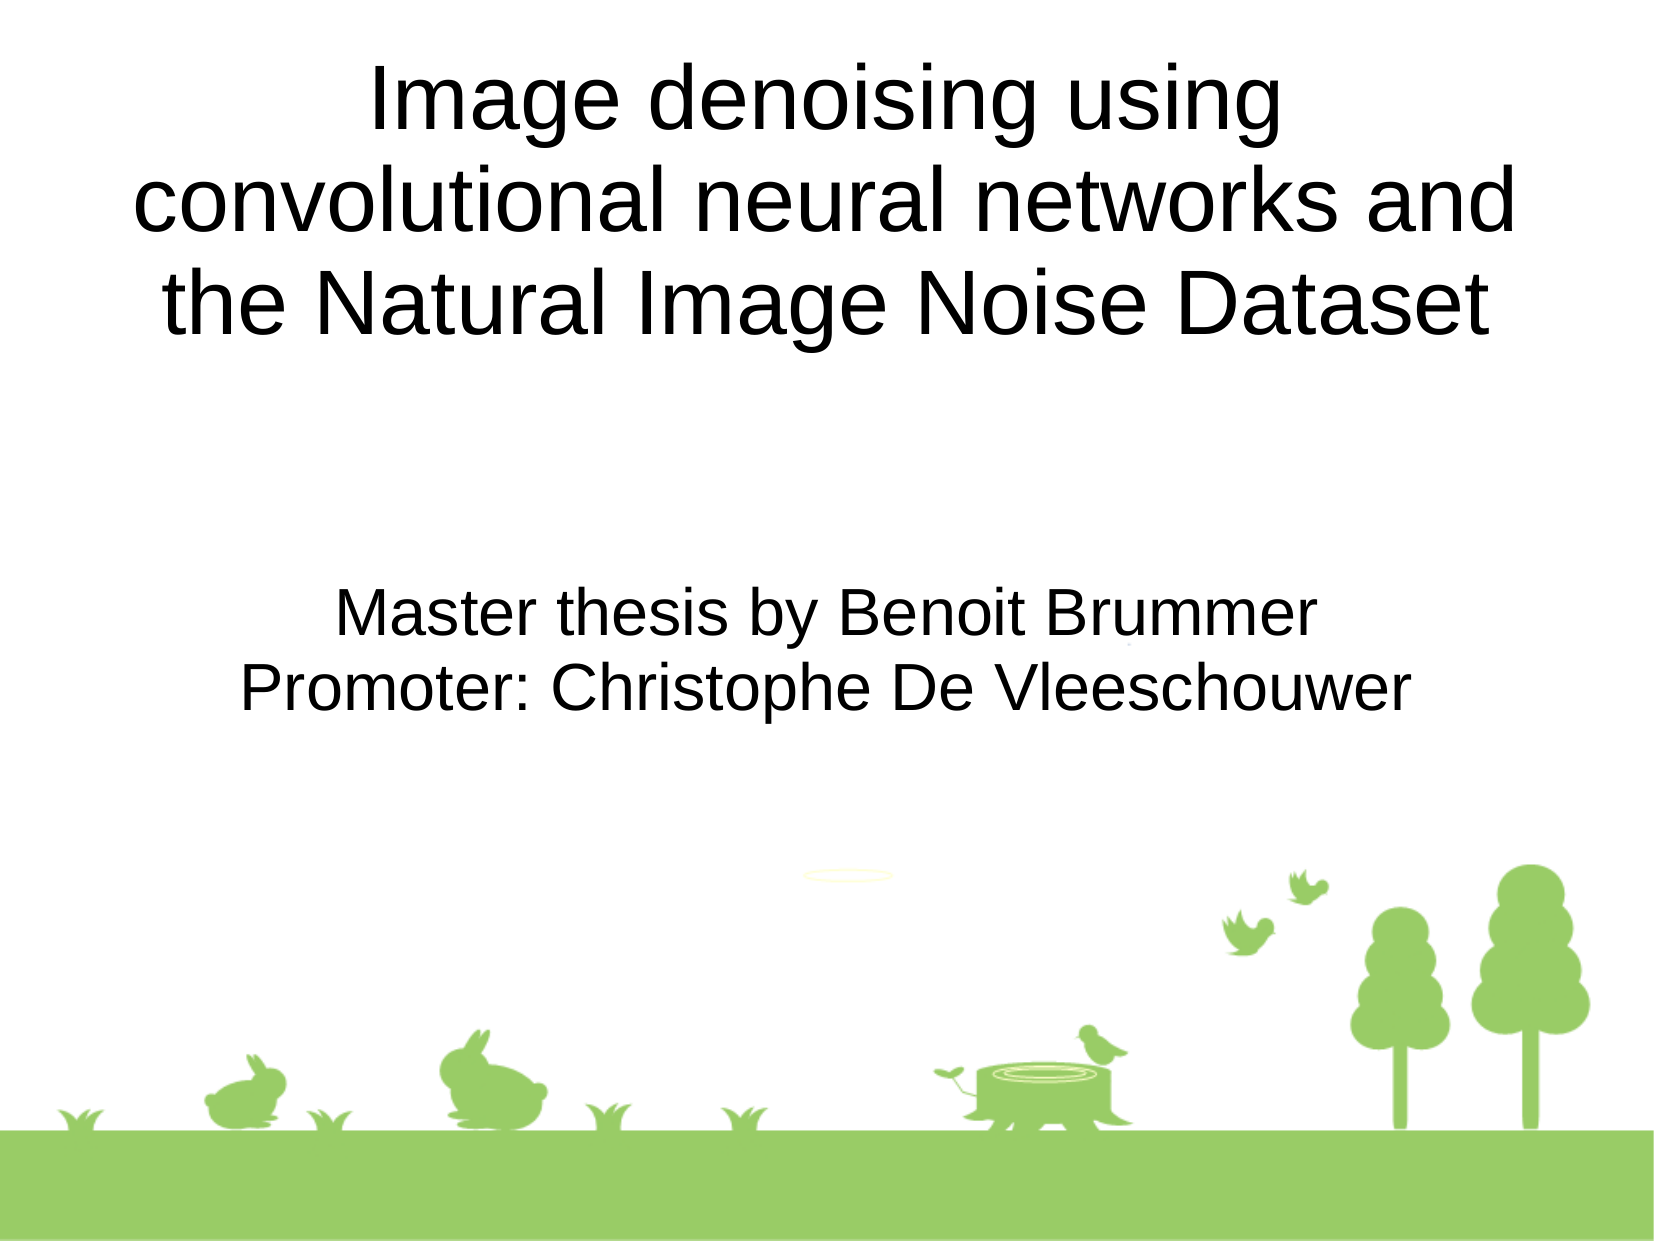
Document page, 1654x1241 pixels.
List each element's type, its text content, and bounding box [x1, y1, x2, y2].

title Image denoising using convolutional neural networks and the Natural Image Noise Dataset [82, 46, 1571, 290]
picture [0, 0, 1654, 1241]
subtitle Master thesis by Benoit Brummer Promoter: Christophe De Vleeschouwer [82, 290, 1571, 1010]
